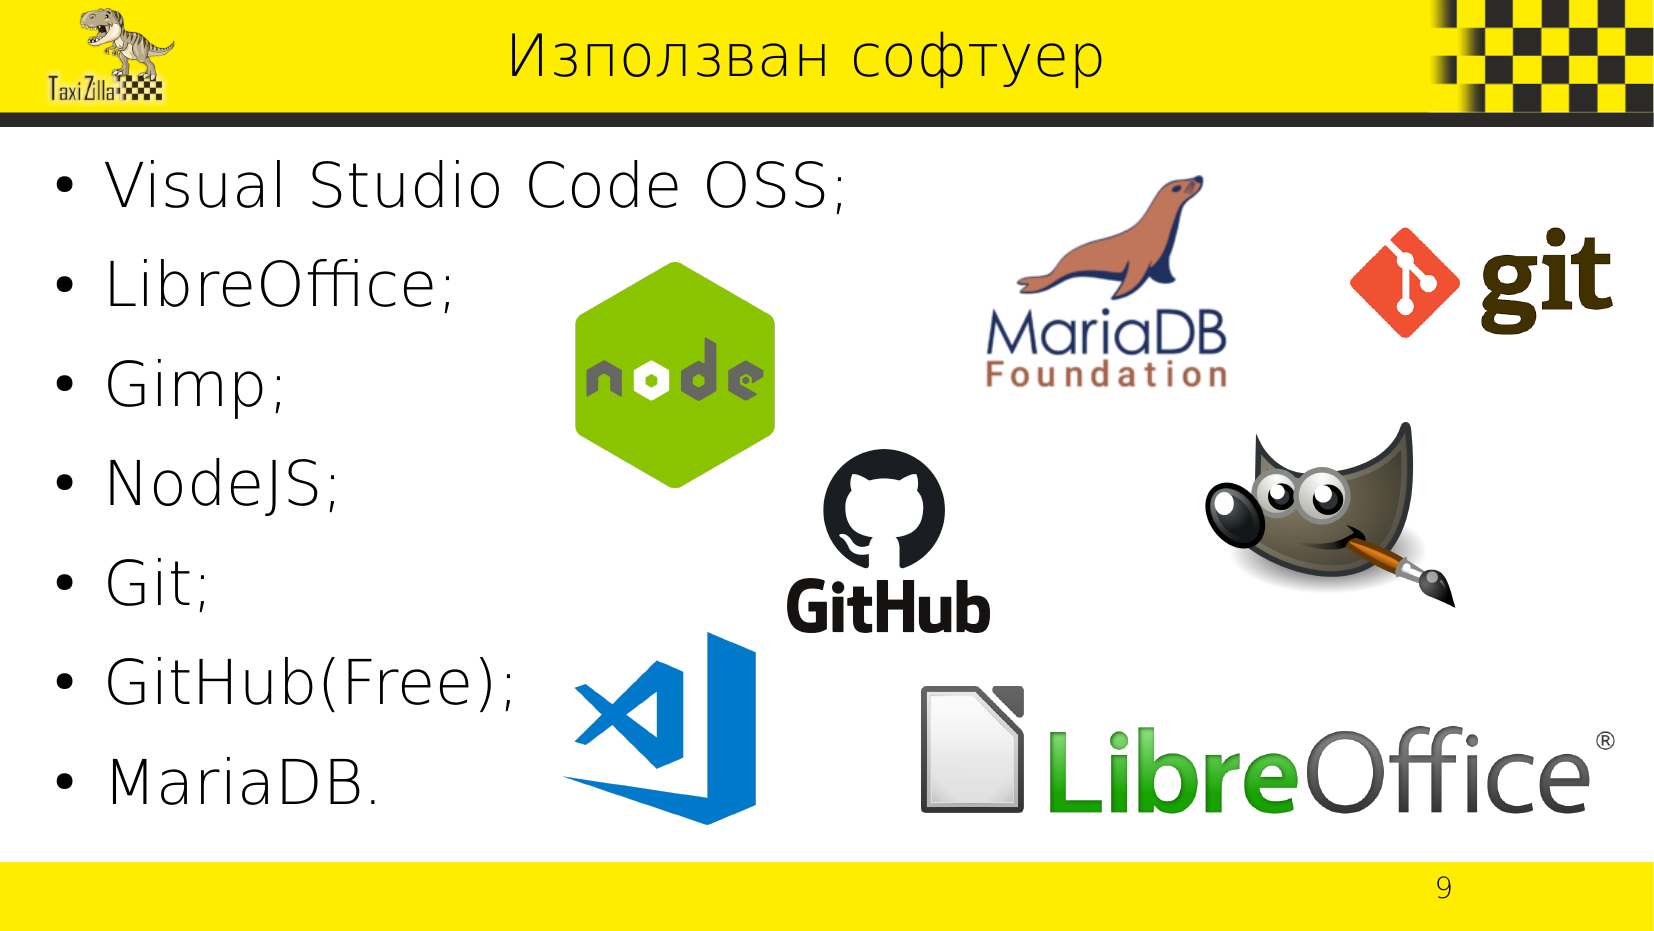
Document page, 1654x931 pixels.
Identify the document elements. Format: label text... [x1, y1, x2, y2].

picture [0, 0, 1654, 931]
list Visual Studio Code OSS; LibreOffice; Gimp; NodeJS; Git; GitHub(Free); MariaDB. [37, 150, 1538, 826]
title Използван софтуер [225, 0, 1388, 113]
